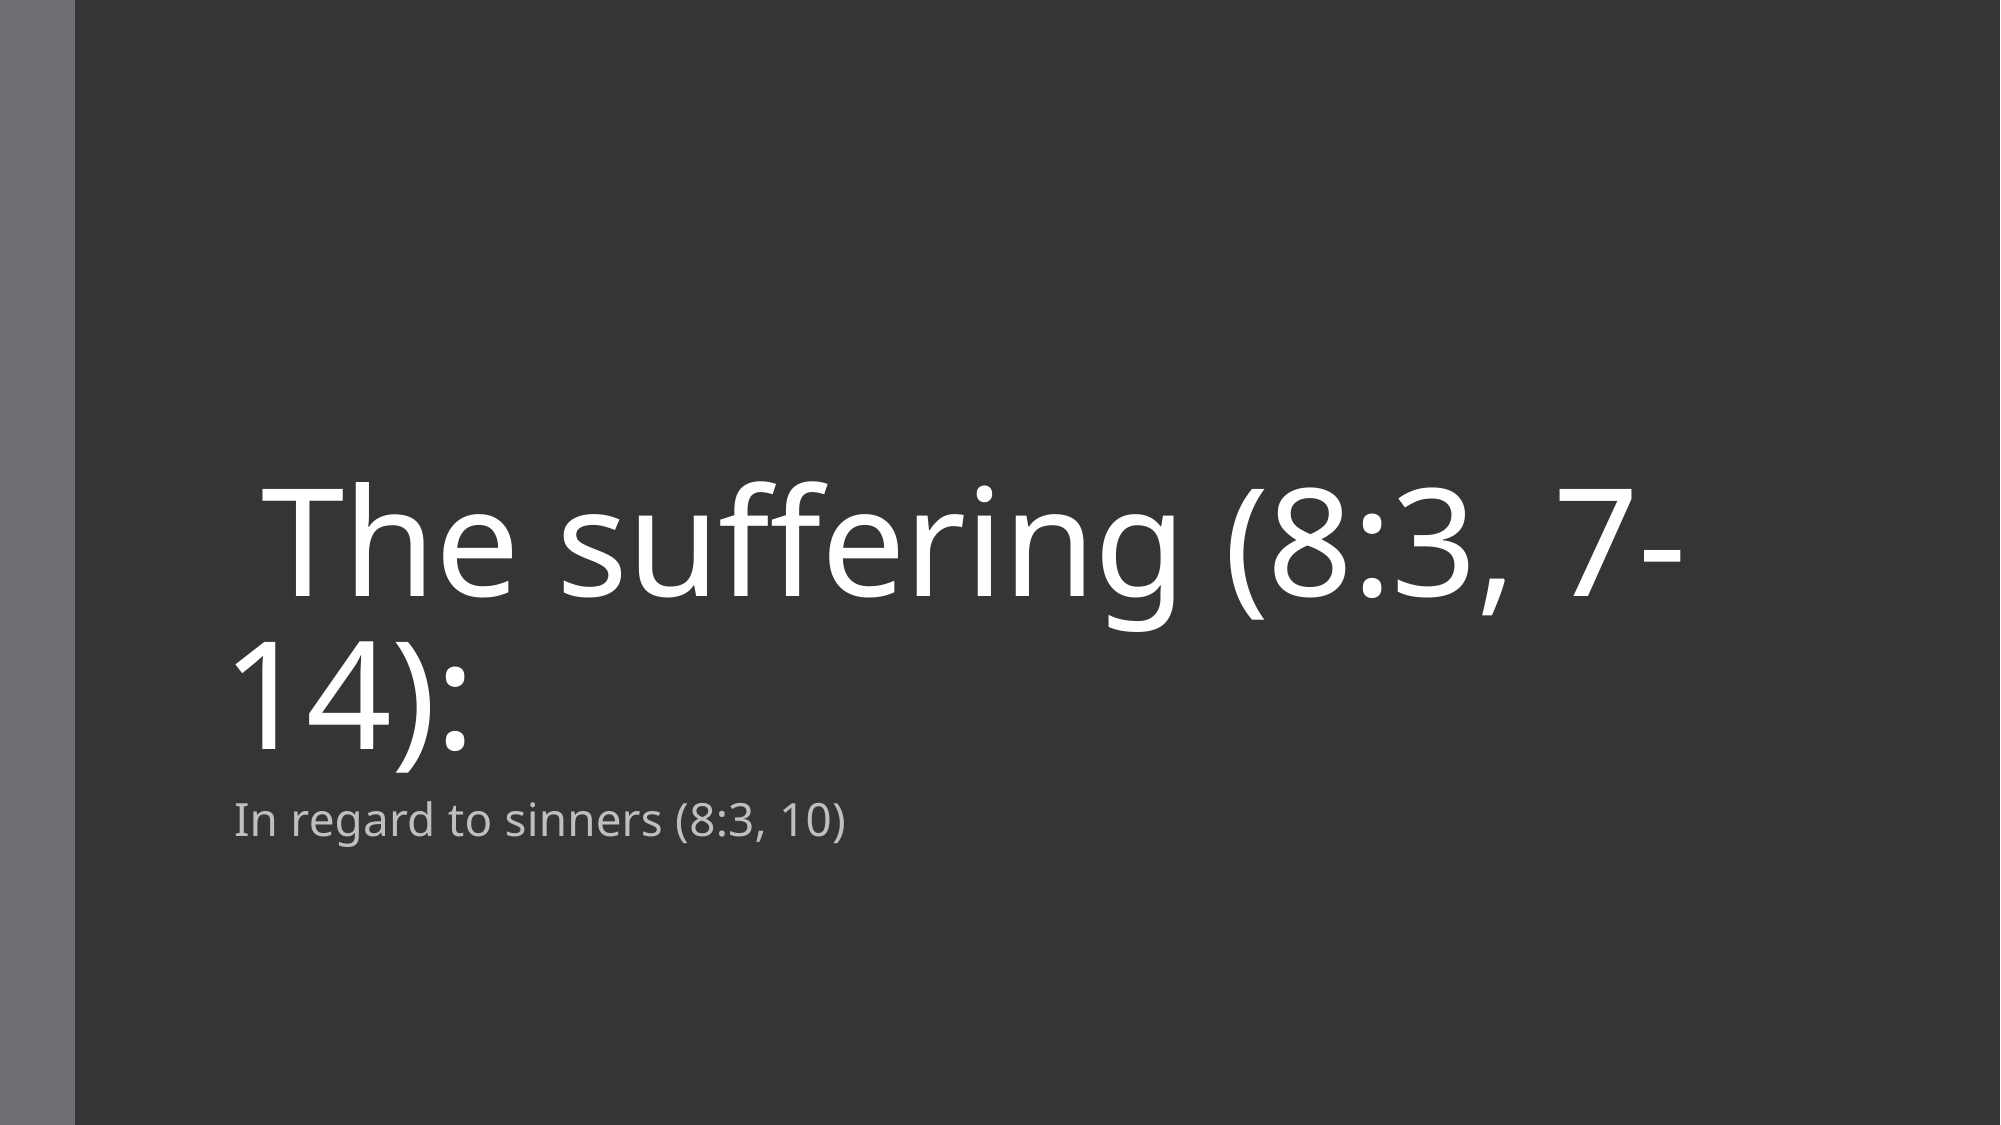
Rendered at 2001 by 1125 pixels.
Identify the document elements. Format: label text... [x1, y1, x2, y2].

title The suffering (8:3, 7-14): [206, 124, 1752, 787]
subtitle In regard to sinners (8:3, 10) [206, 787, 1752, 1066]
